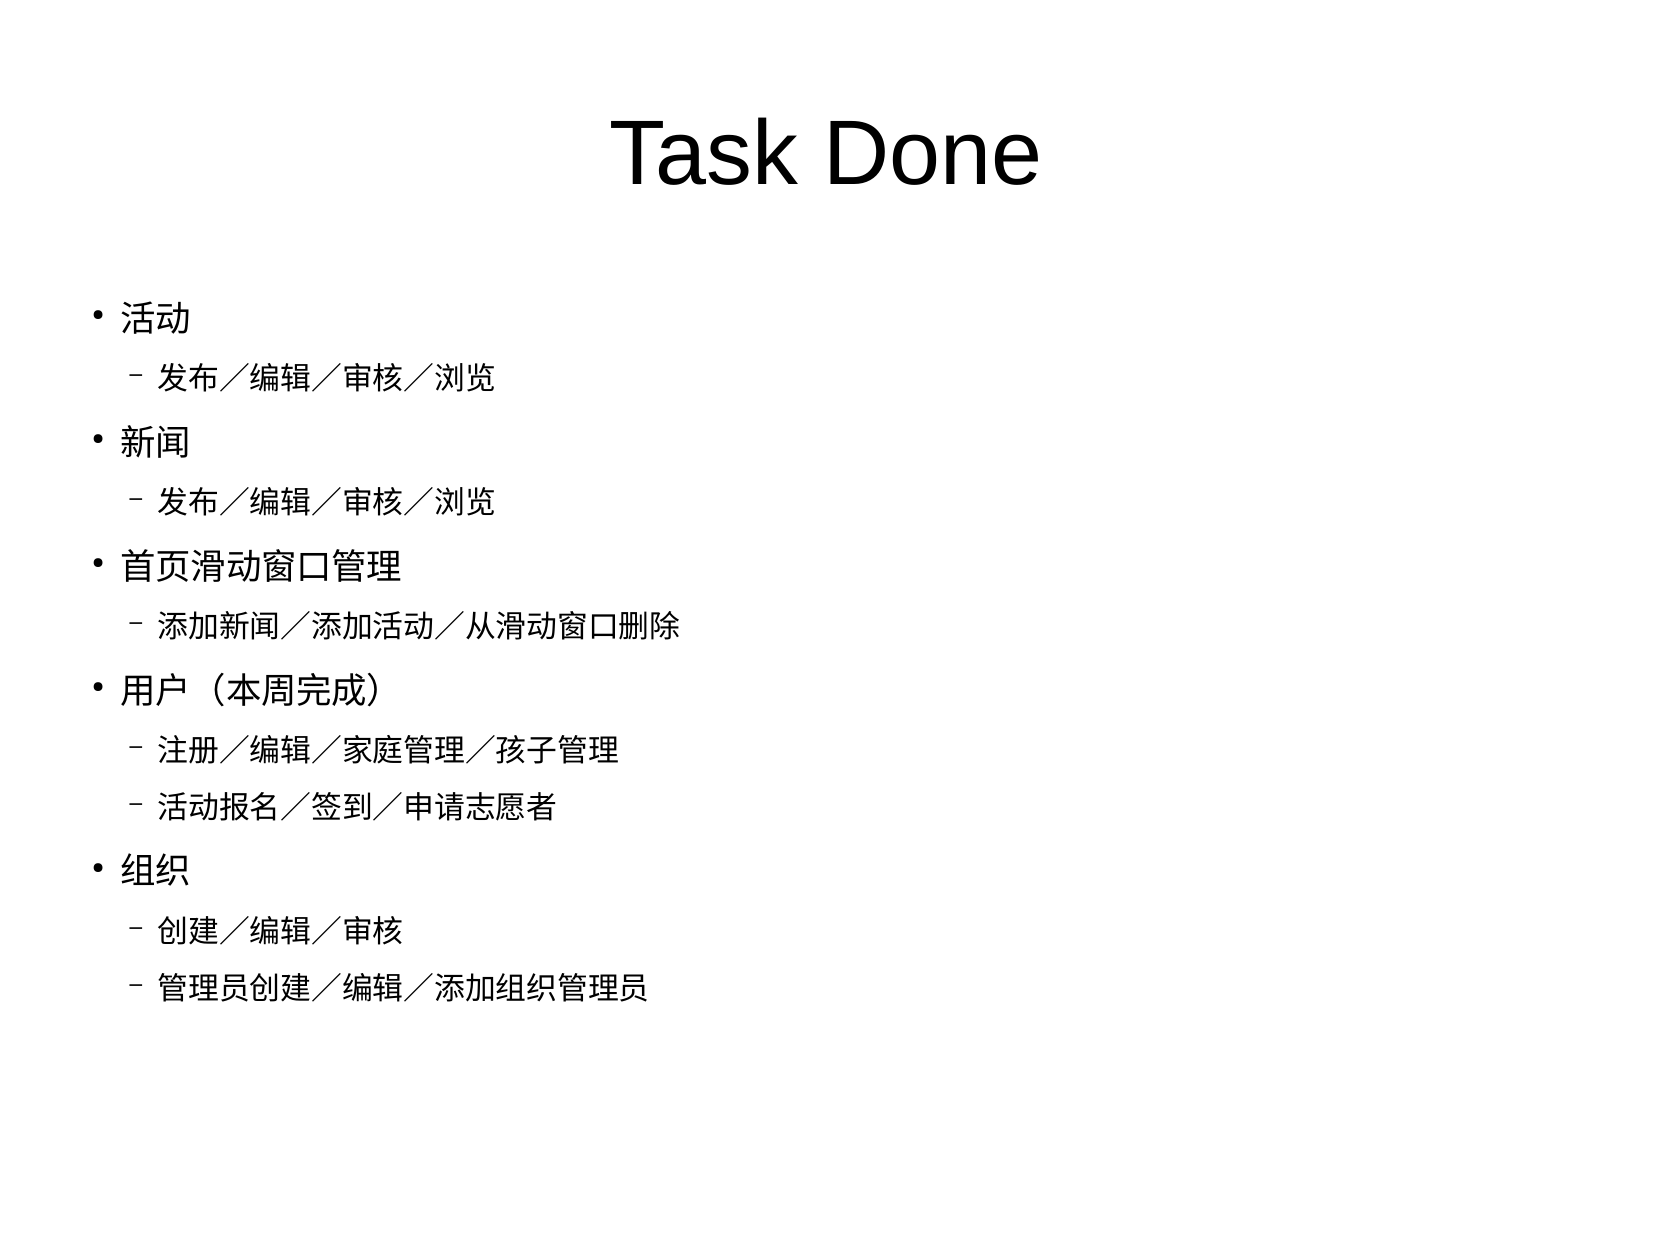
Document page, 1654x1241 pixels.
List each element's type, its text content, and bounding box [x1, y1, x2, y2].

title Task Done [82, 49, 1571, 257]
list 活动 发布／编辑／审核／浏览 新闻 发布／编辑／审核／浏览 首页滑动窗口管理 添加新闻／添加活动／从滑动窗口删除 用户（本周完成） 注册／编辑／家庭管理／孩子管理 活动报名／签到／申请志愿者 组织 创建／编辑／审核 管理员创建／编辑／添加组织管理员 [82, 290, 1571, 1010]
